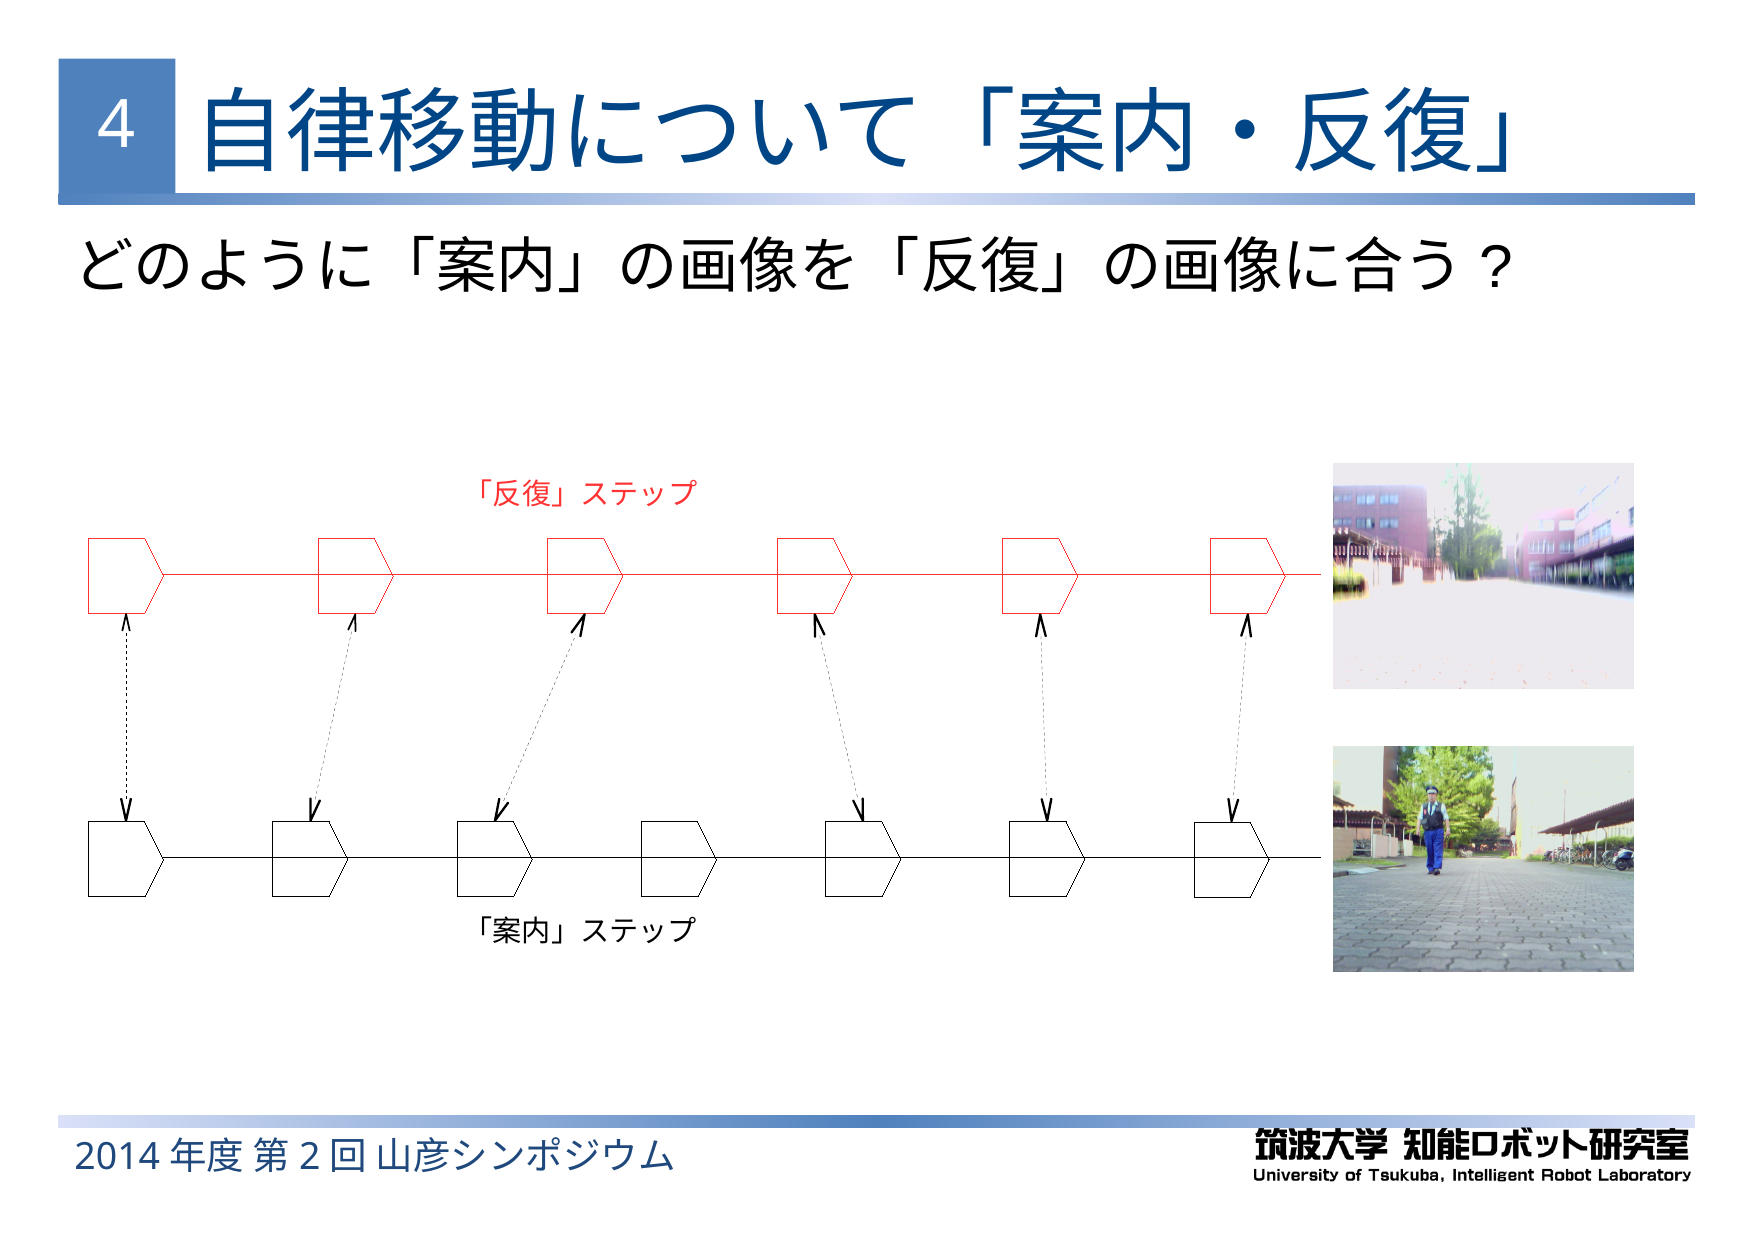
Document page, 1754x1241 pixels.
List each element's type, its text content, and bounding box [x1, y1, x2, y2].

title 自律移動について「案内・反復」 [193, 61, 1651, 205]
text_box 「反復」ステップ [448, 470, 713, 520]
picture [1252, 1127, 1691, 1182]
text_box 「案内」ステップ [448, 907, 713, 957]
picture [1333, 463, 1634, 689]
text_box どのように「案内」の画像を「反復」の画像に合う? [58, 223, 1696, 310]
picture [1333, 746, 1634, 972]
